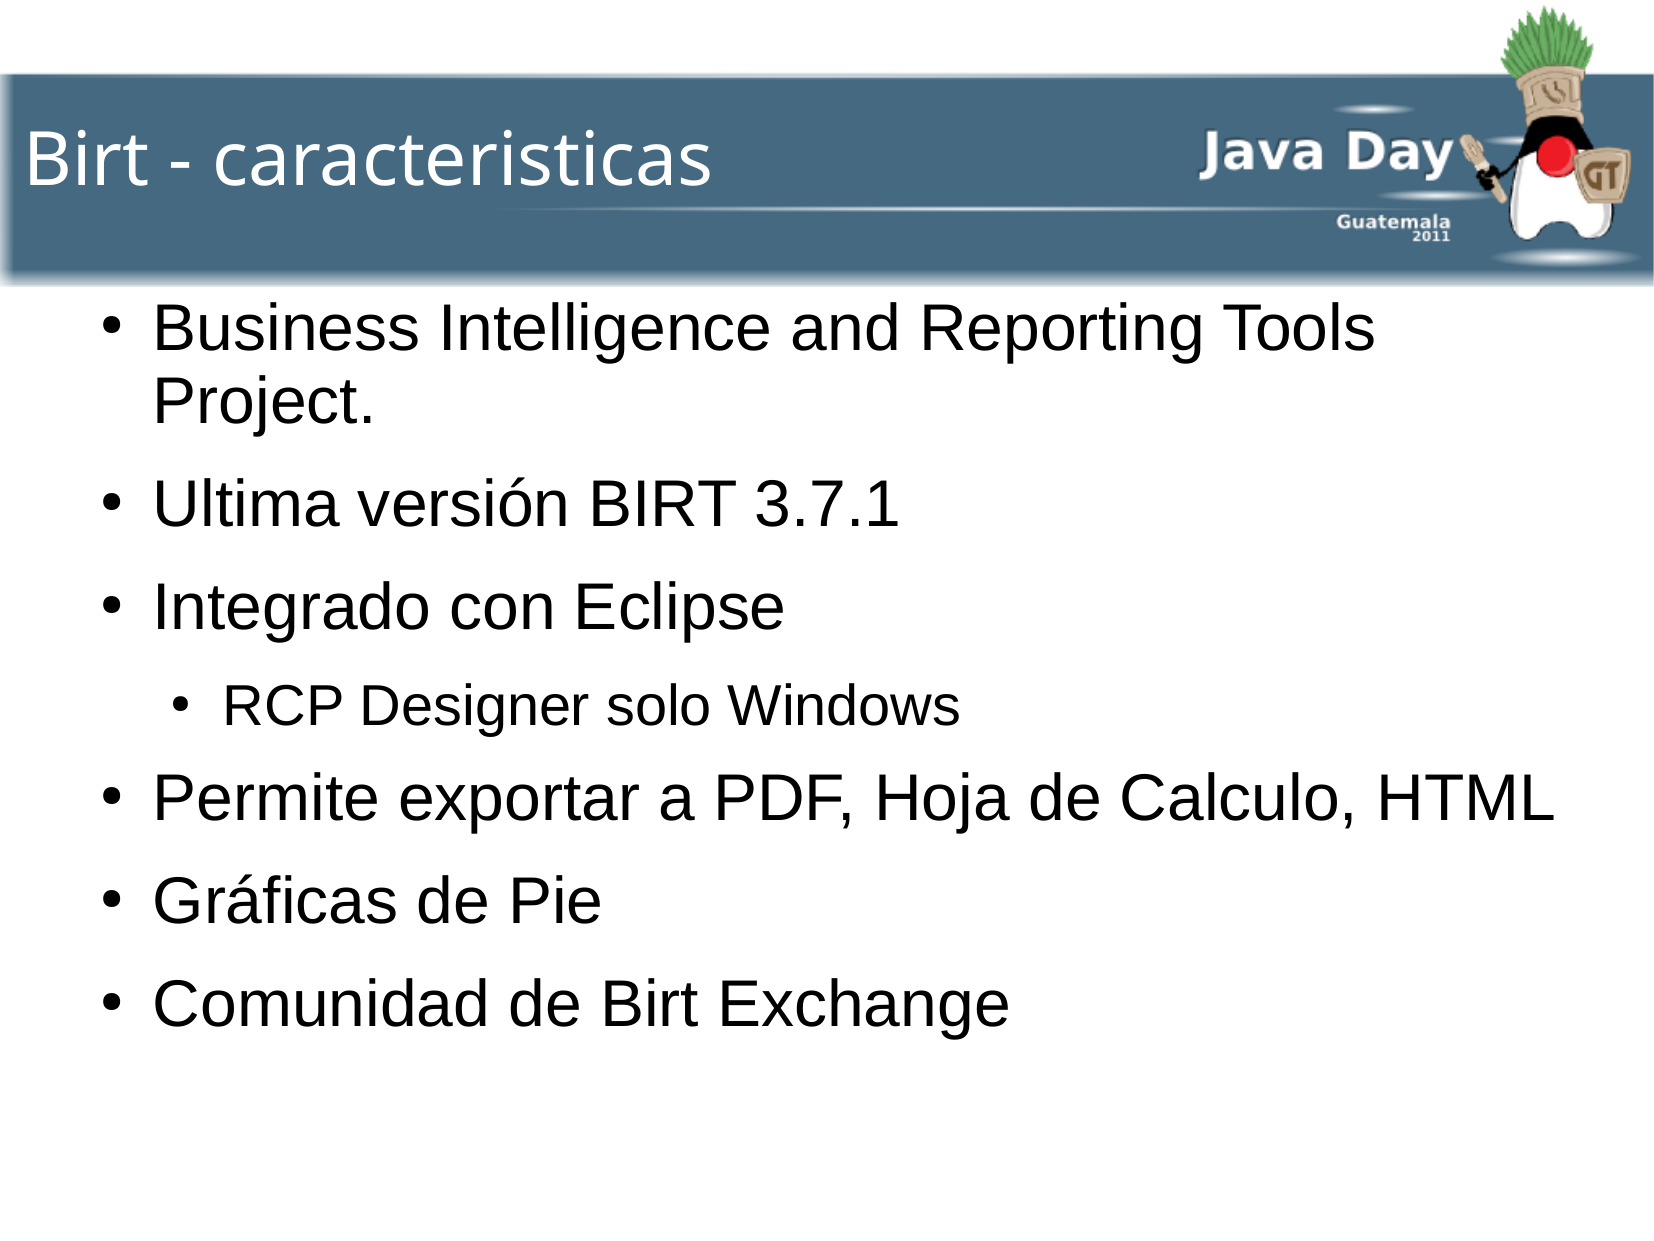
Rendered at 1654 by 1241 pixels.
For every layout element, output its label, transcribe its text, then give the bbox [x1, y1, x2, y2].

title Birt - caracteristicas [23, 60, 1512, 253]
picture [0, 3, 1654, 287]
list Business Intelligence and Reporting Tools Project. Ultima versión BIRT 3.7.1 Integrado con Eclipse RCP Designer solo Windows Permite exportar a PDF, Hoja de Calculo, HTML Gráficas de Pie Comunidad de Birt Exchange [82, 290, 1571, 1109]
